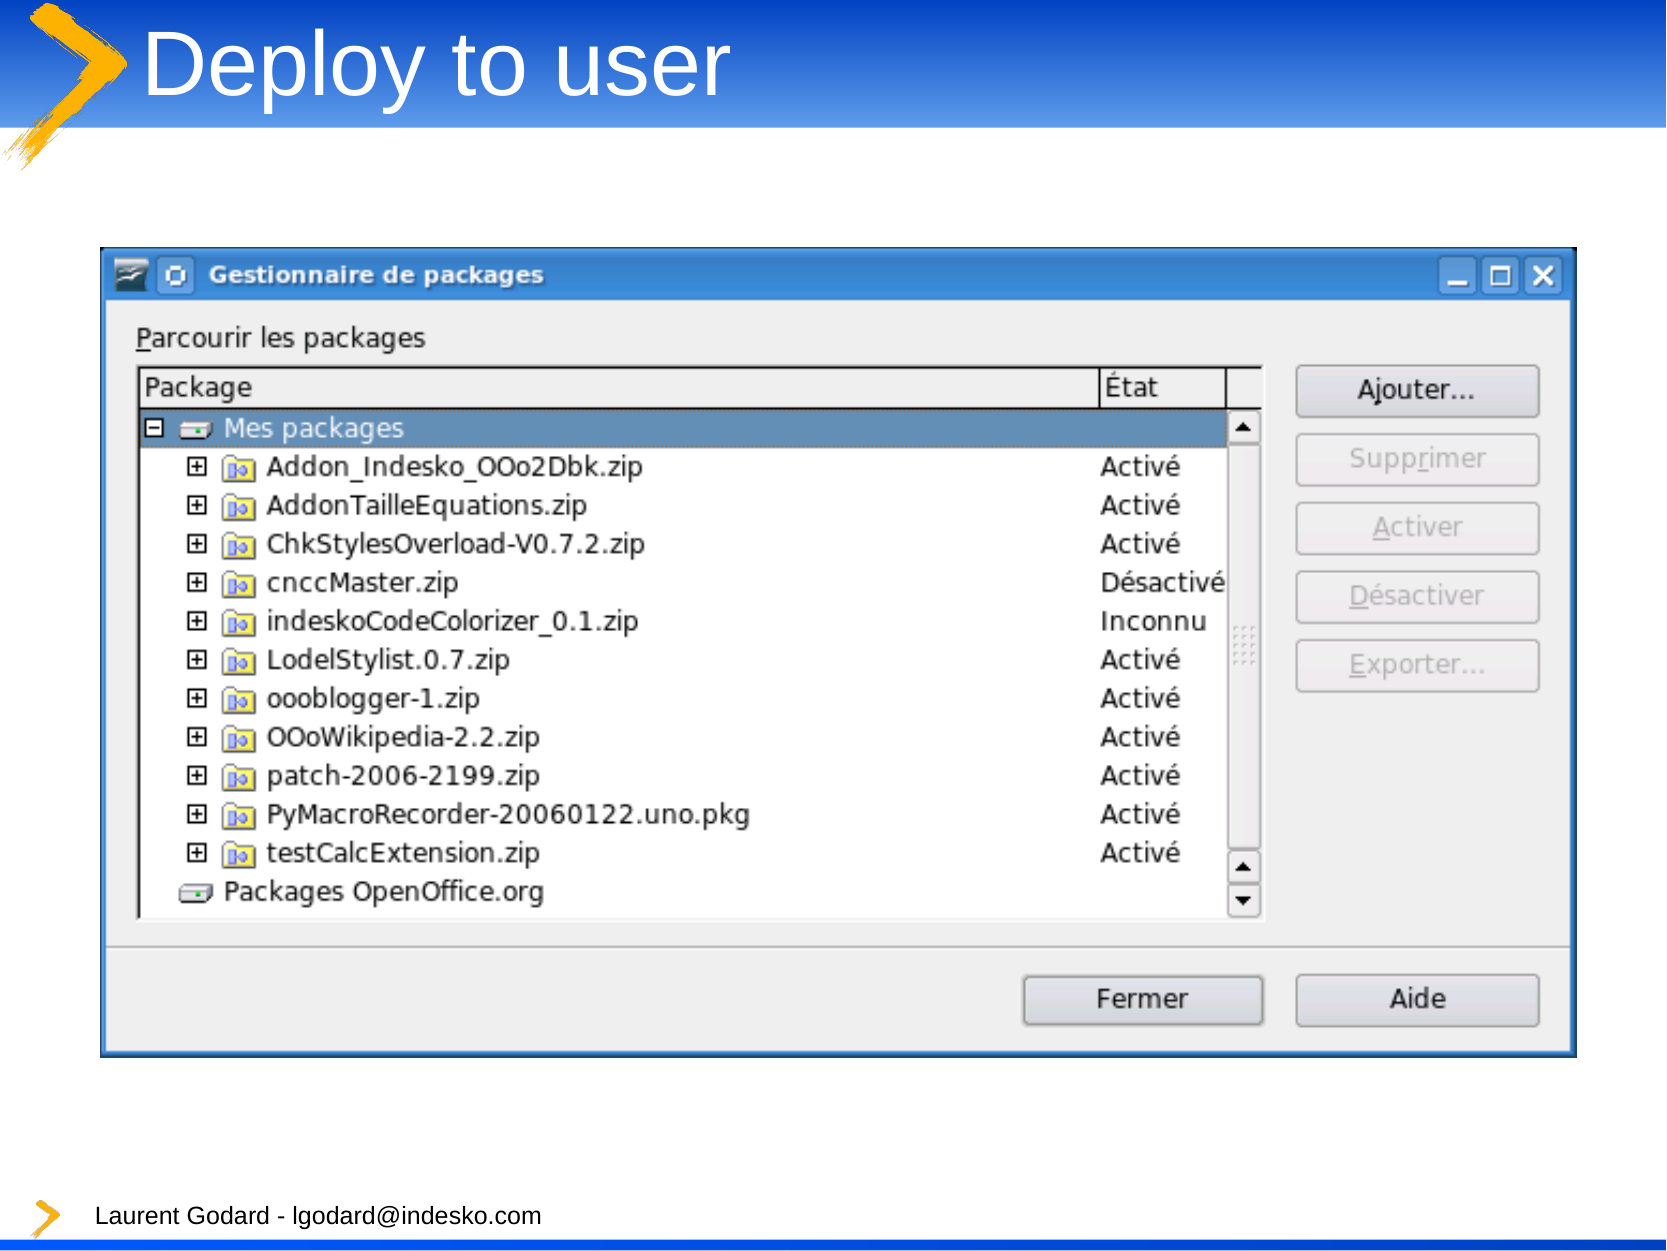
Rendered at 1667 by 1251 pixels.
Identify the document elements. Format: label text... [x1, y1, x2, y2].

picture [2, 2, 128, 172]
picture [100, 247, 1577, 1058]
picture [29, 1200, 60, 1241]
title Deploy to user [137, 0, 1585, 174]
